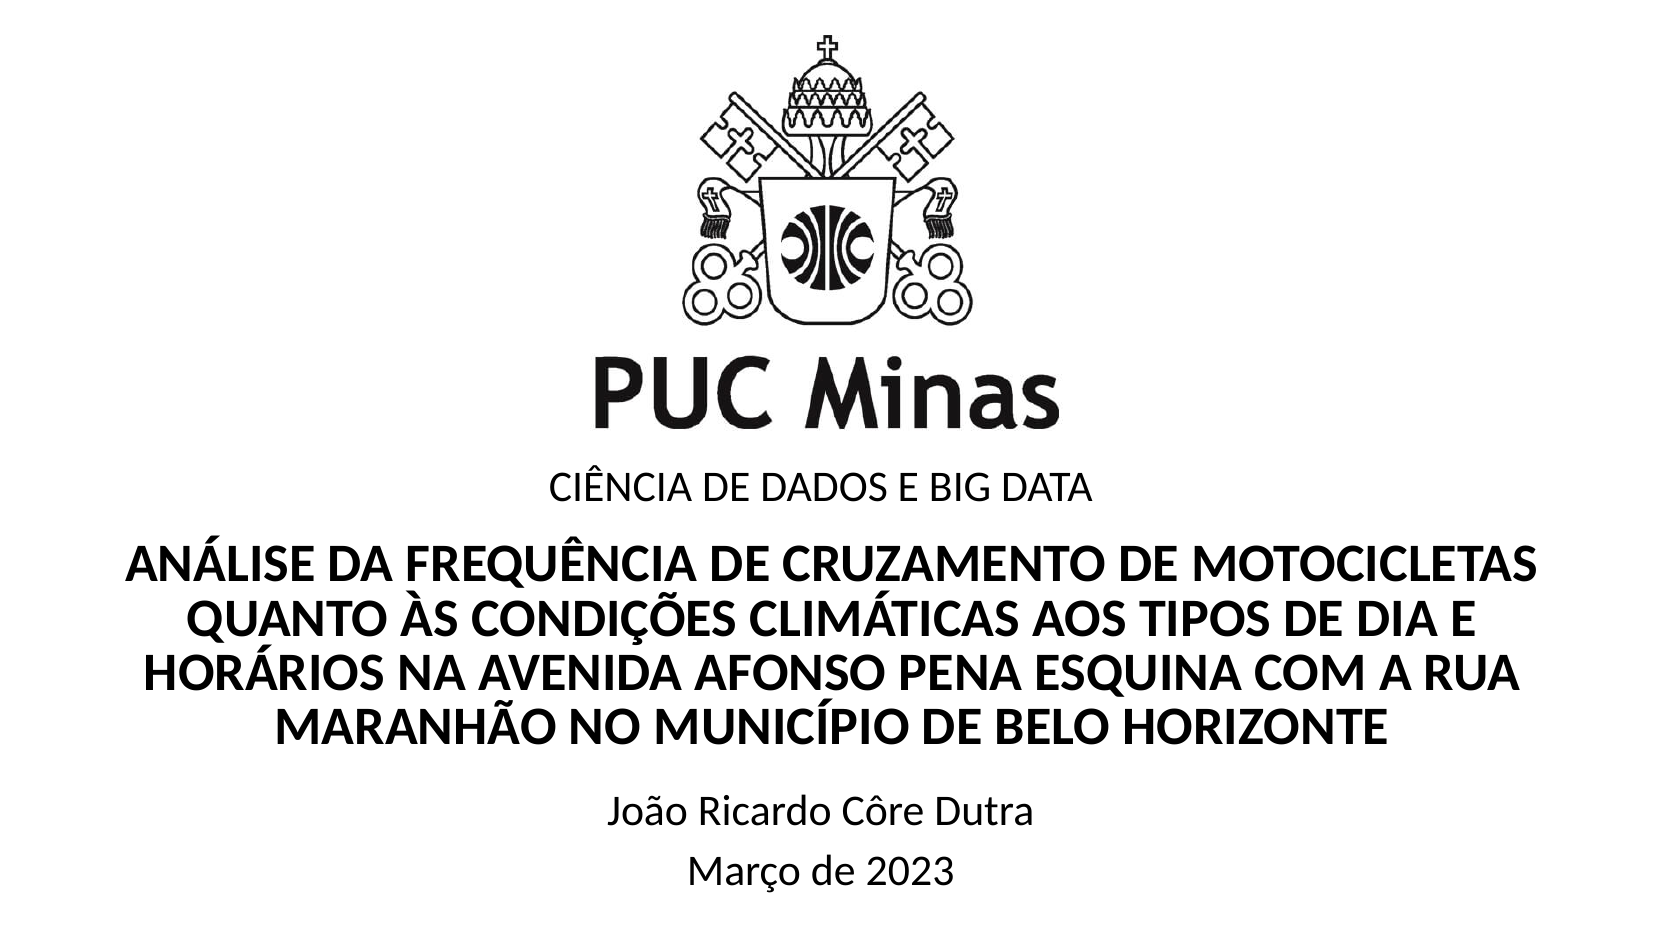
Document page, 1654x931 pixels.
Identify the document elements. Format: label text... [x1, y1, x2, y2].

picture [477, 35, 1182, 432]
text_box ANÁLISE DA FREQUÊNCIA DE CRUZAMENTO DE MOTOCICLETAS QUANTO ÀS CONDIÇÕES CLIMÁTICAS AOS TIPOS DE DIA E HORÁRIOS NA AVENIDA AFONSO PENA ESQUINA COM A RUA MARANHÃO NO MUNICÍPIO DE BELO HORIZONTE [88, 531, 1577, 768]
text_box Março de 2023 [76, 844, 1565, 904]
text_box CIÊNCIA DE DADOS E BIG DATA [76, 460, 1565, 520]
text_box João Ricardo Côre Dutra [76, 785, 1565, 844]
